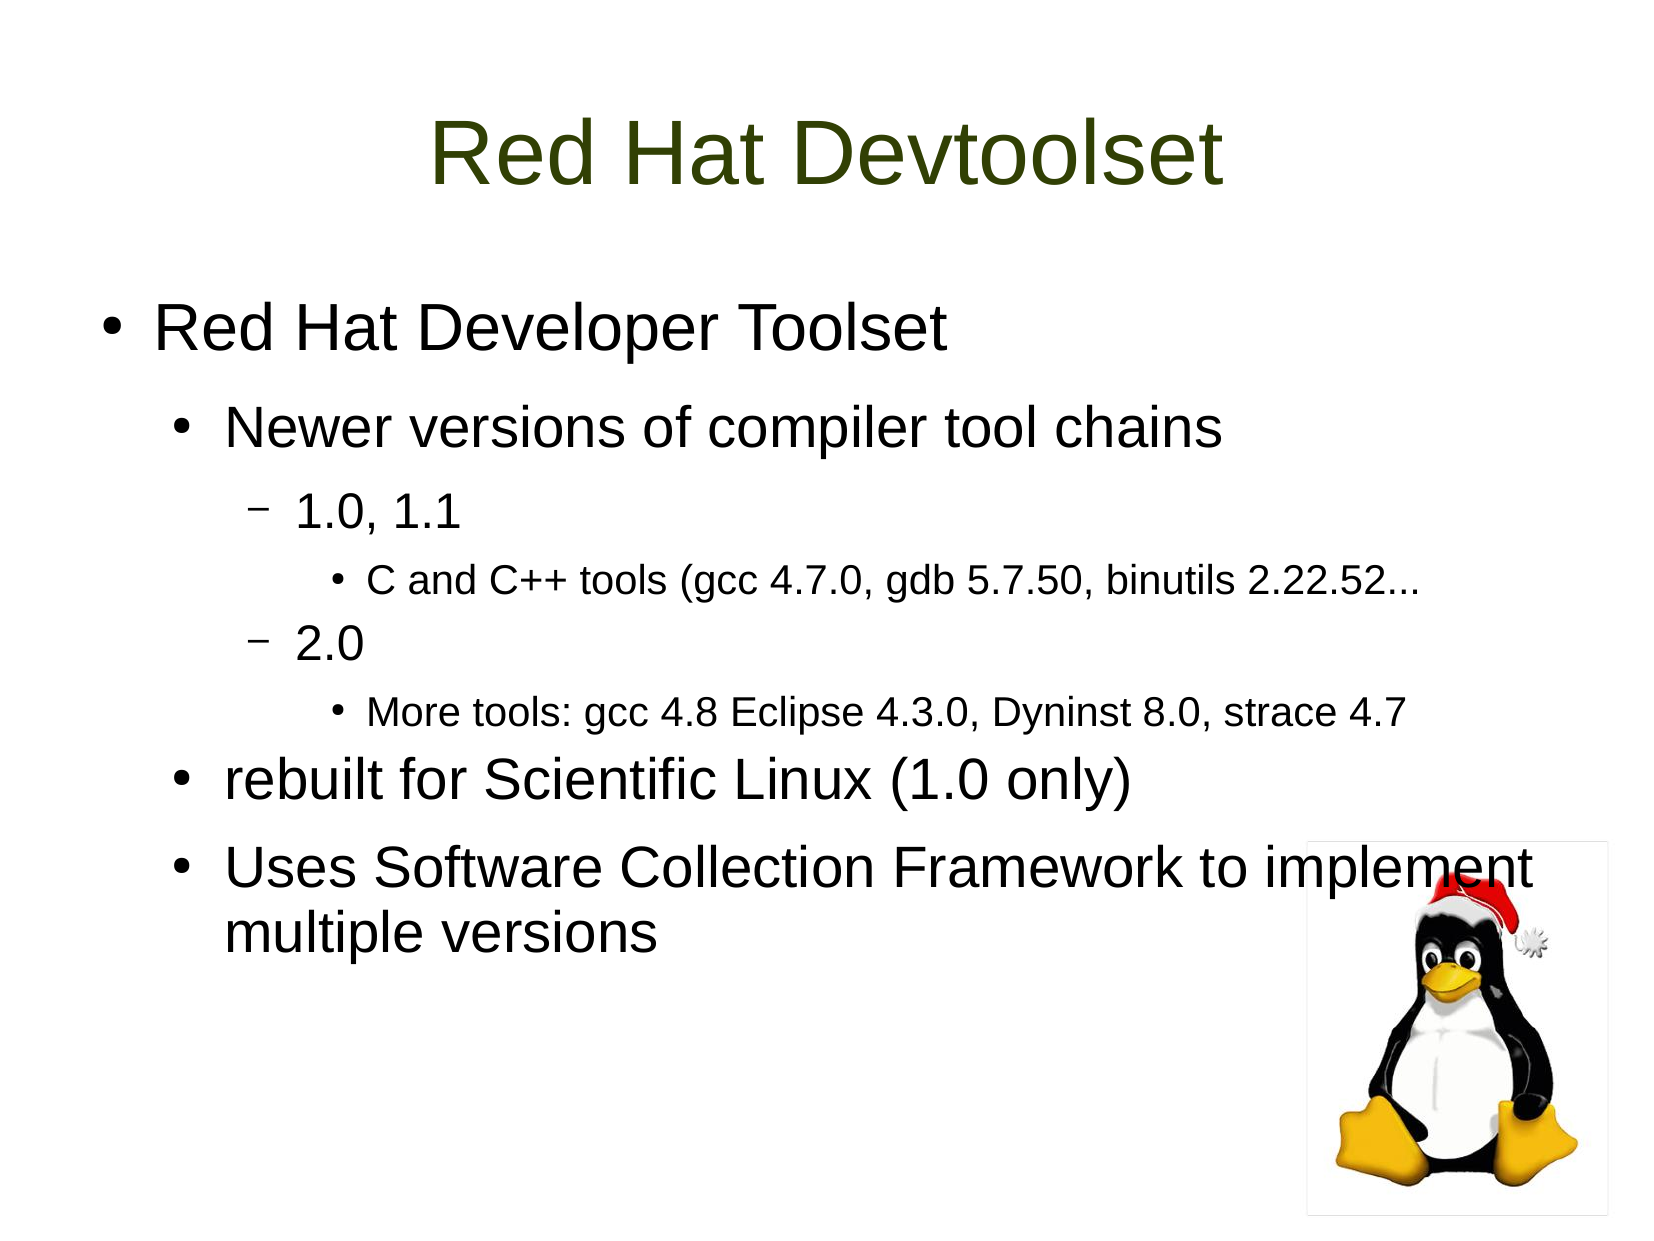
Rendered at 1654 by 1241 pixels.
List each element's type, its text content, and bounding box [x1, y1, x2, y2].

list Red Hat Developer Toolset Newer versions of compiler tool chains 1.0, 1.1 C and C++ tools (gcc 4.7.0, gdb 5.7.50, binutils 2.22.52... 2.0 More tools: gcc 4.8 Eclipse 4.3.0, Dyninst 8.0, strace 4.7 rebuilt for Scientific Linux (1.0 only) Uses Software Collection Framework to implement multiple versions [82, 290, 1571, 1109]
title Red Hat Devtoolset [82, 49, 1571, 257]
picture [1260, 831, 1654, 1225]
